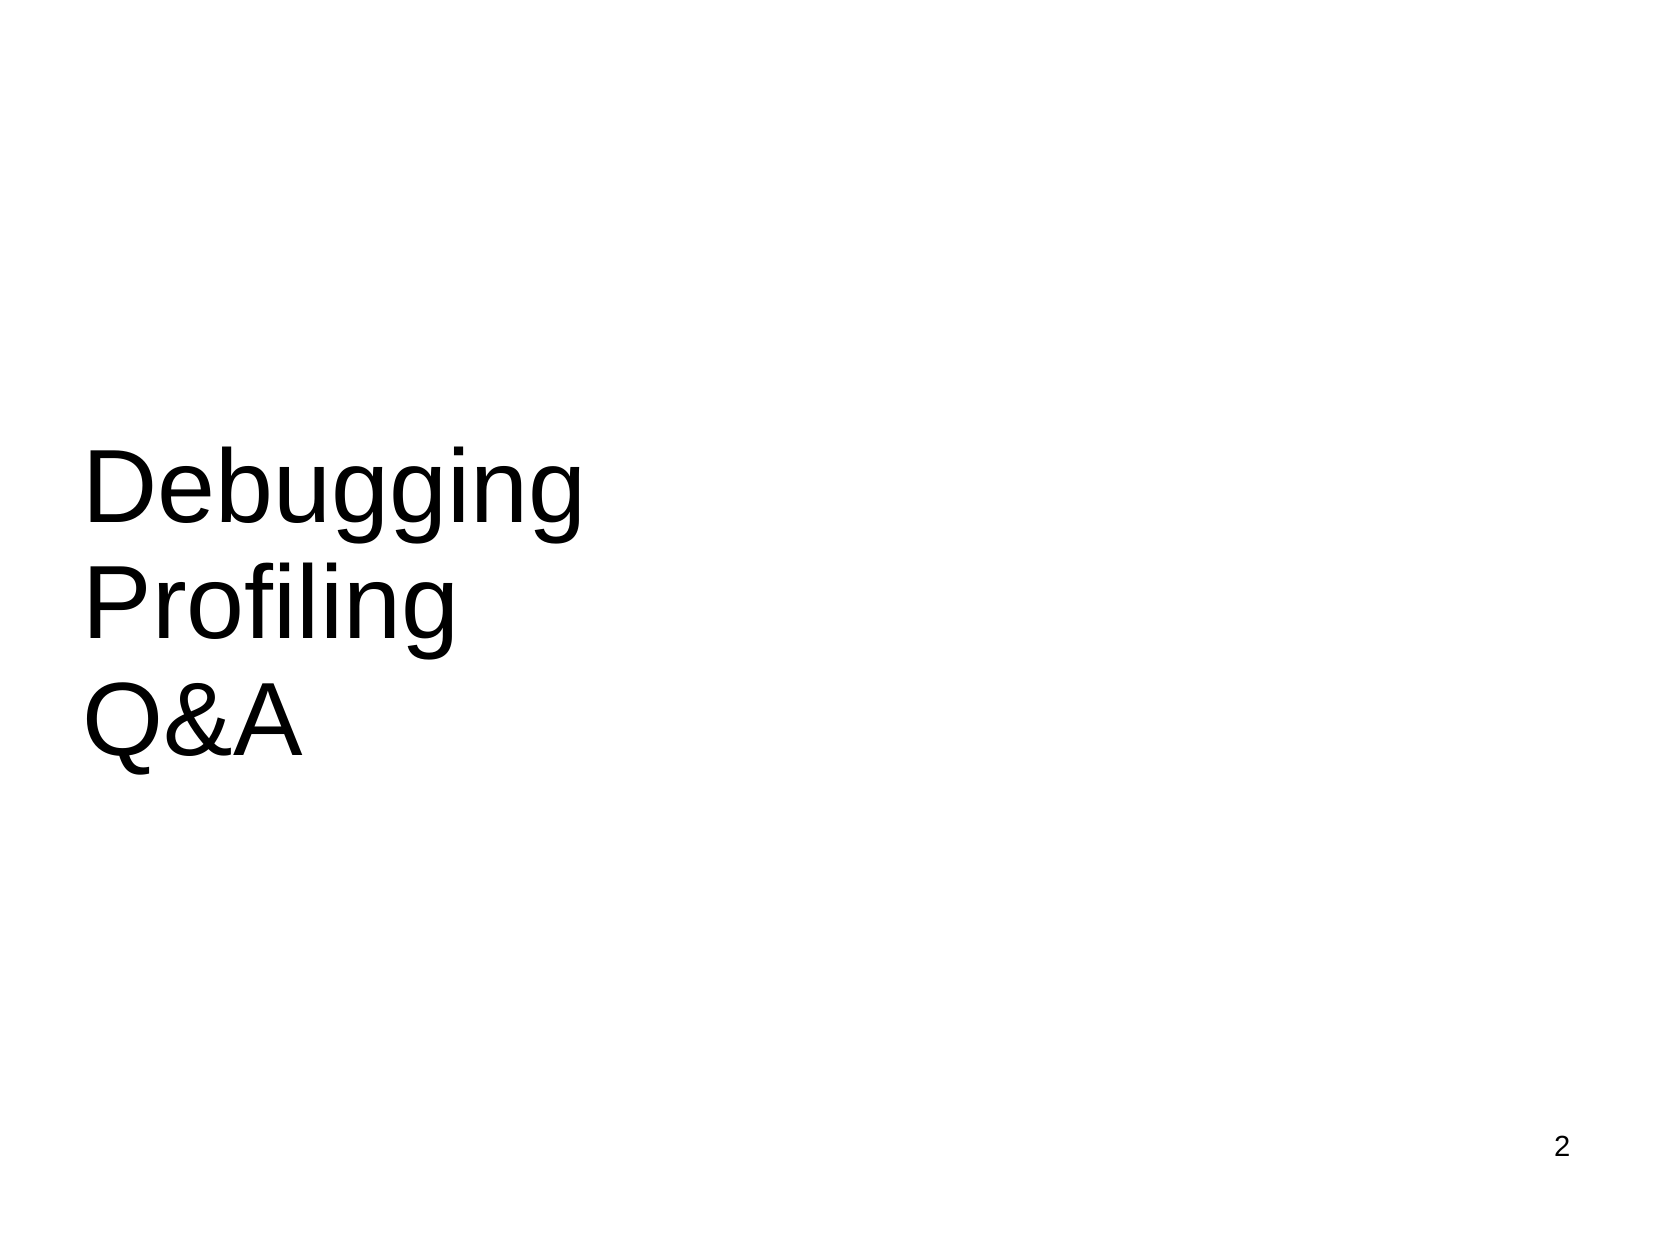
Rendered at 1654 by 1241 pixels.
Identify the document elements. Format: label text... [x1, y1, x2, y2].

subtitle Debugging Profiling Q&A [82, 243, 1538, 963]
